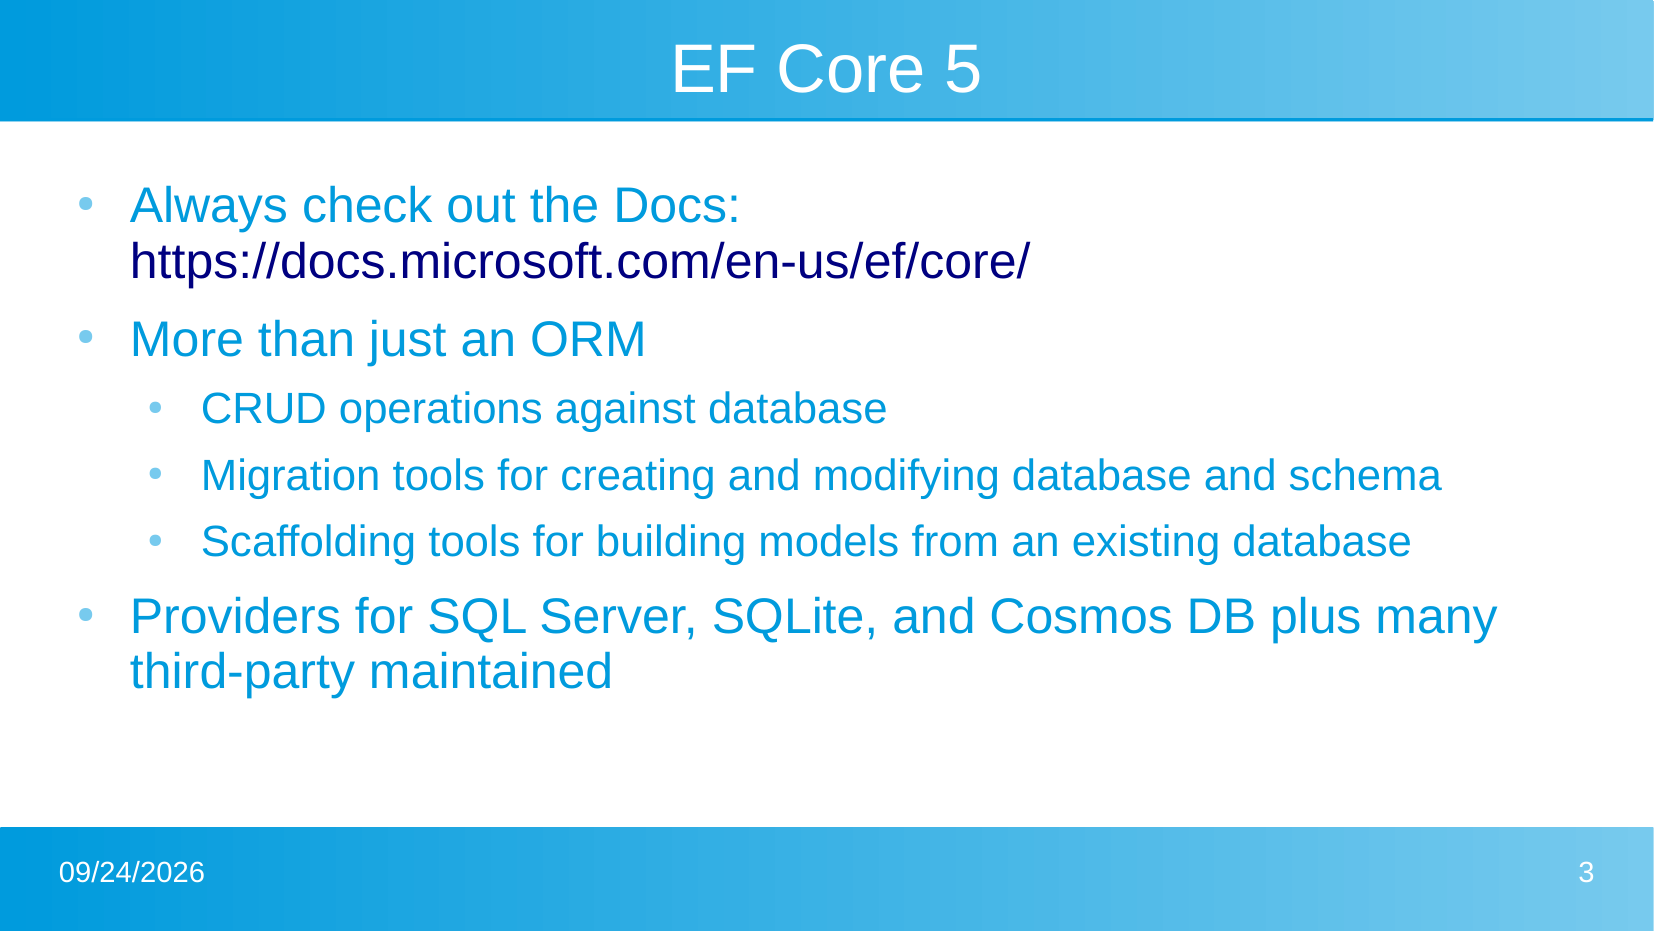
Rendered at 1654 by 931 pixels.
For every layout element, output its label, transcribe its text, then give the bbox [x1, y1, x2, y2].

title EF Core 5 [59, 29, 1595, 108]
list Always check out the Docs: https://docs.microsoft.com/en-us/ef/core/ More than just an ORM CRUD operations against database Migration tools for creating and modifying database and schema Scaffolding tools for building models from an existing database Providers for SQL Server, SQLite, and Cosmos DB plus many third-party maintained [59, 177, 1595, 768]
